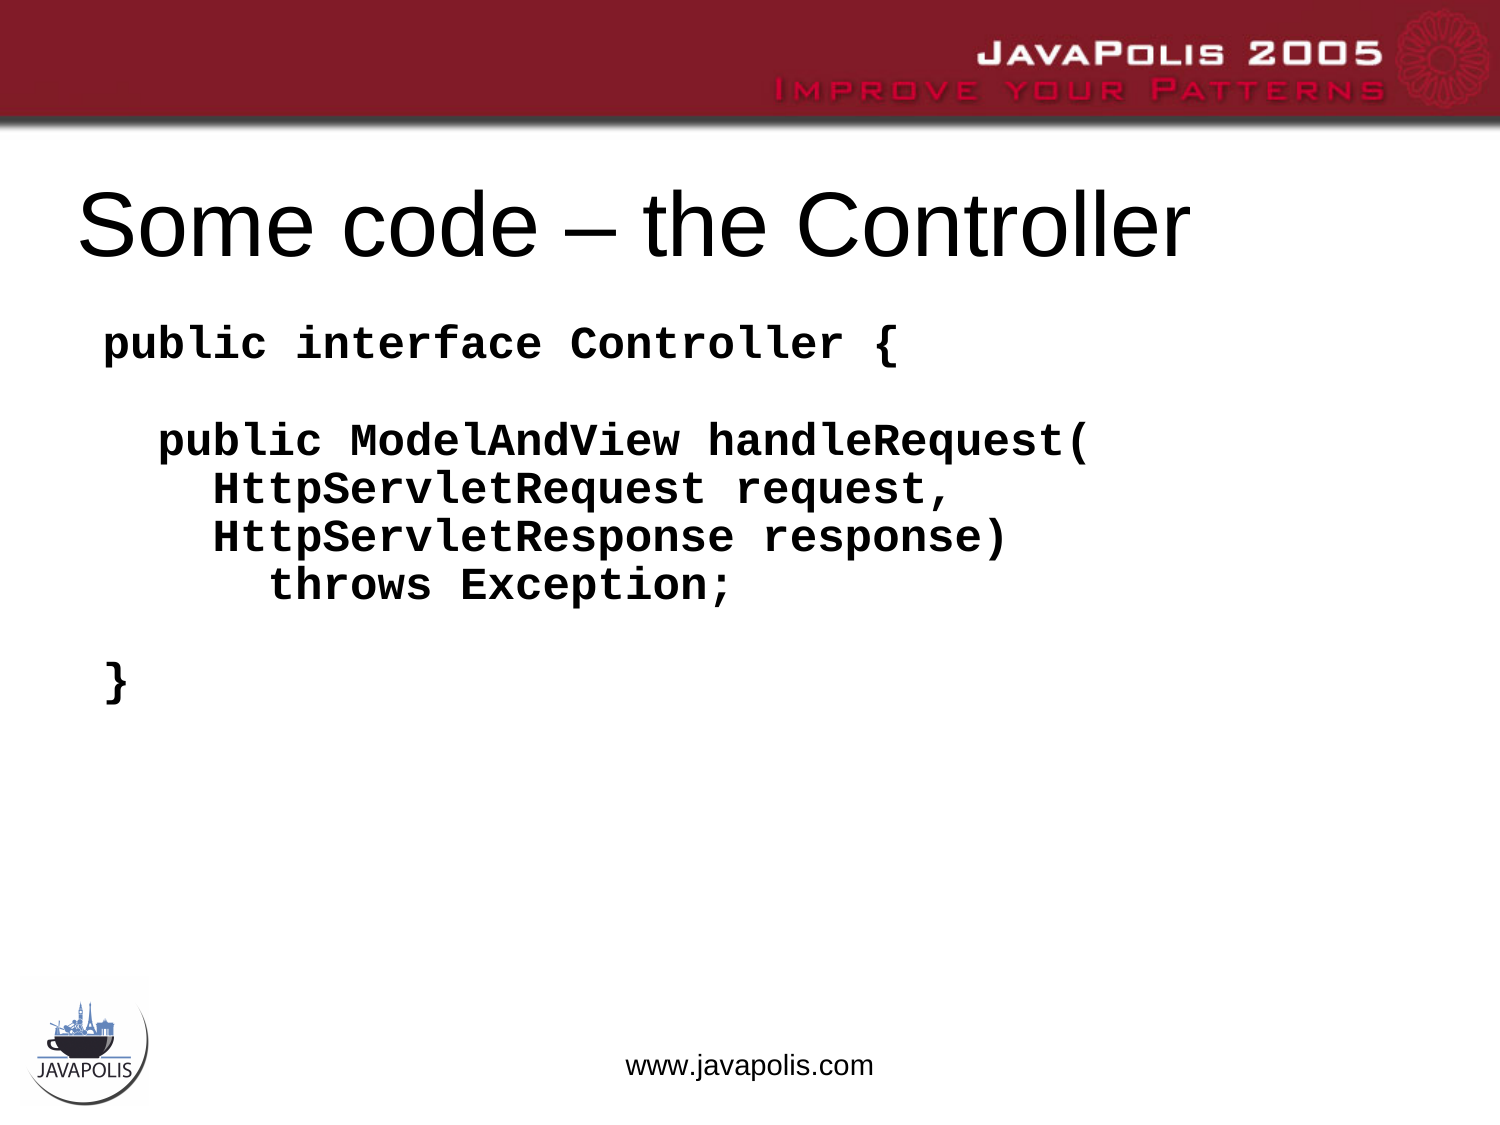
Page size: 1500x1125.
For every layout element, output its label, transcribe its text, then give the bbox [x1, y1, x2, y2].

title Some code – the Controller [76, 148, 1424, 279]
text_box public interface Controller { public ModelAndView handleRequest( HttpServletRequest request, HttpServletResponse response) throws Exception; } [88, 313, 1418, 945]
picture [20, 976, 149, 1106]
picture [0, 0, 1500, 140]
